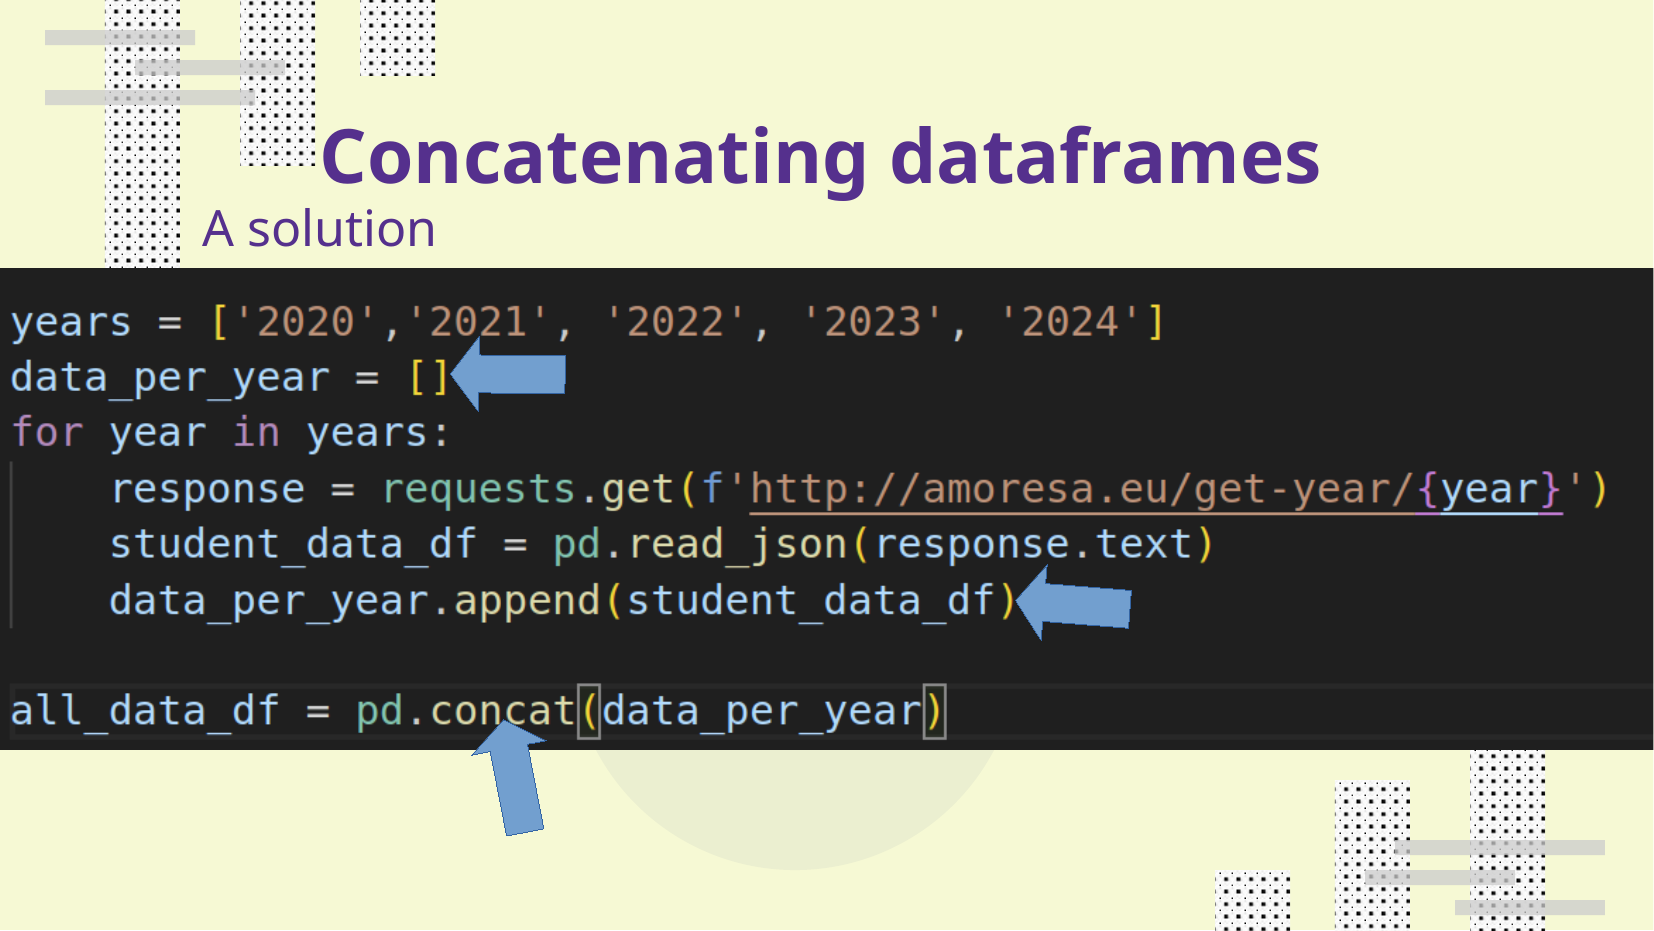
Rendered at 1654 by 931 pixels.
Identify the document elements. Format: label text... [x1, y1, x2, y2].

picture [240, 0, 315, 76]
picture [1470, 916, 1546, 931]
title Concatenating dataframes [76, 76, 1565, 233]
text_box A solution [187, 233, 1463, 737]
picture [104, 46, 180, 76]
picture [104, 0, 180, 30]
picture [360, 0, 436, 76]
text_box [471, 719, 547, 836]
picture [0, 233, 487, 751]
text_box [1015, 564, 1132, 641]
picture [528, 268, 1654, 840]
picture [1334, 780, 1410, 931]
picture [1470, 856, 1546, 900]
text_box [450, 336, 566, 412]
picture [1215, 870, 1291, 931]
